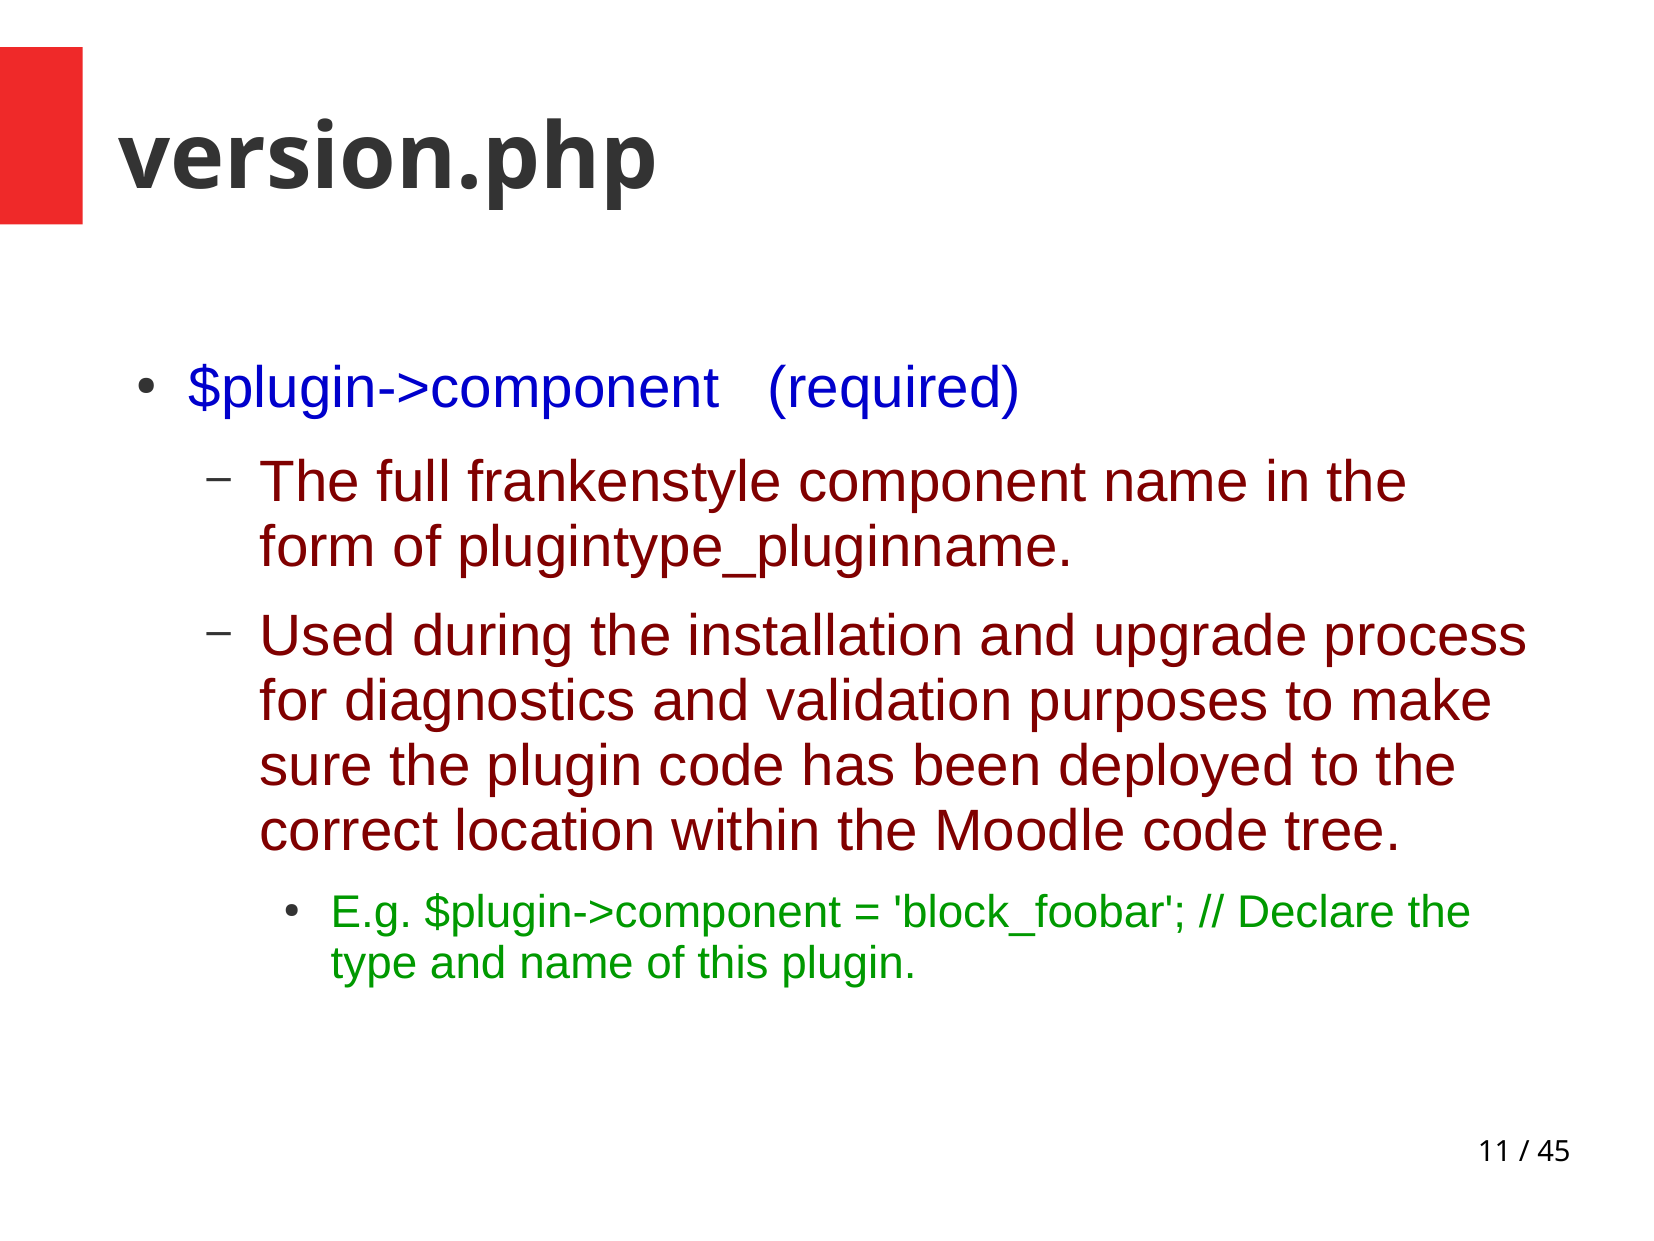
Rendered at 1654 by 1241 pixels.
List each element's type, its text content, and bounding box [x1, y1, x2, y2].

title version.php [118, 49, 1571, 257]
list $plugin->component (required) The full frankenstyle component name in the form of plugintype_pluginname. Used during the installation and upgrade process for diagnostics and validation purposes to make sure the plugin code has been deployed to the correct location within the Moodle code tree. E.g. $plugin->component = 'block_foobar'; // Declare the type and name of this plugin. [118, 354, 1536, 1074]
